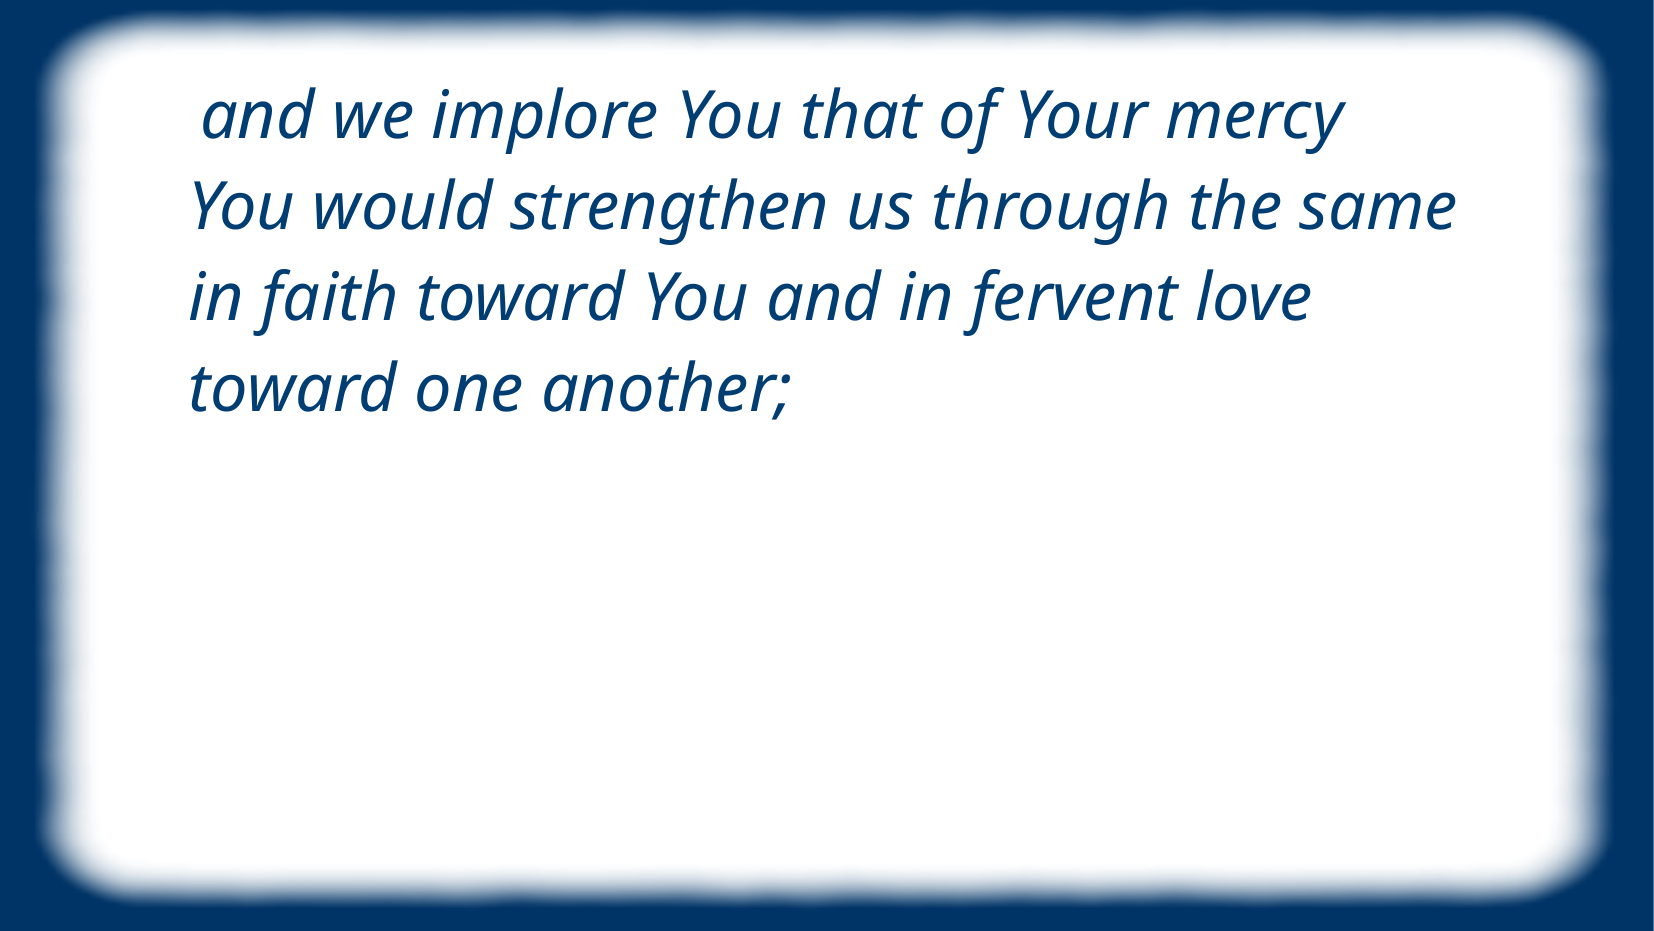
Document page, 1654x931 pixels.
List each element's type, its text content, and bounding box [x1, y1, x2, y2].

text_box and we implore You that of Your mercy You would strengthen us through the same in faith toward You and in fervent love toward one another; [105, 60, 1501, 430]
picture [0, 0, 1654, 931]
